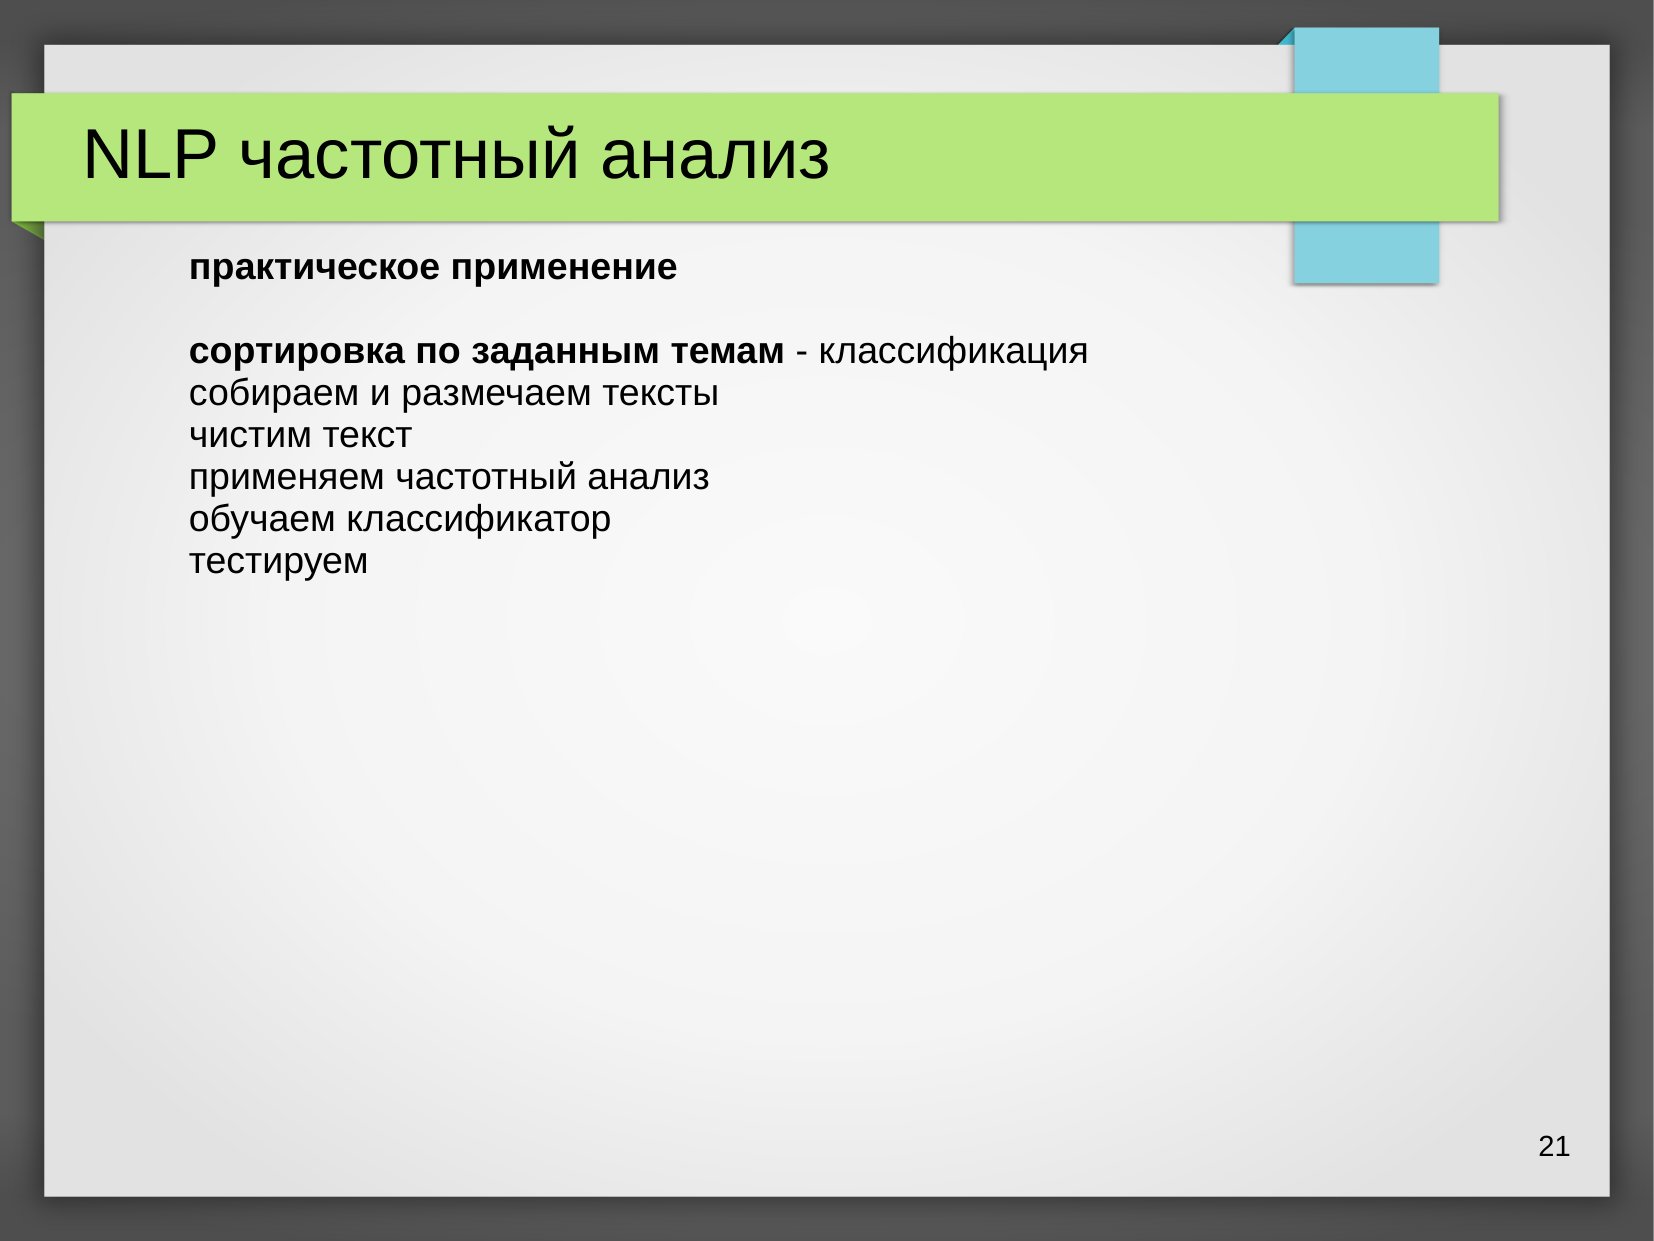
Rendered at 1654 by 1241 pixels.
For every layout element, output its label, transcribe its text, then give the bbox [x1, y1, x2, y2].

picture [0, 0, 1654, 1241]
title NLP частотный анализ [82, 113, 1406, 194]
text_box практическое применение сортировка по заданным темам - классификация собираем и размечаем тексты чистим текст применяем частотный анализ обучаем классификатор тестируем [188, 245, 1477, 1071]
